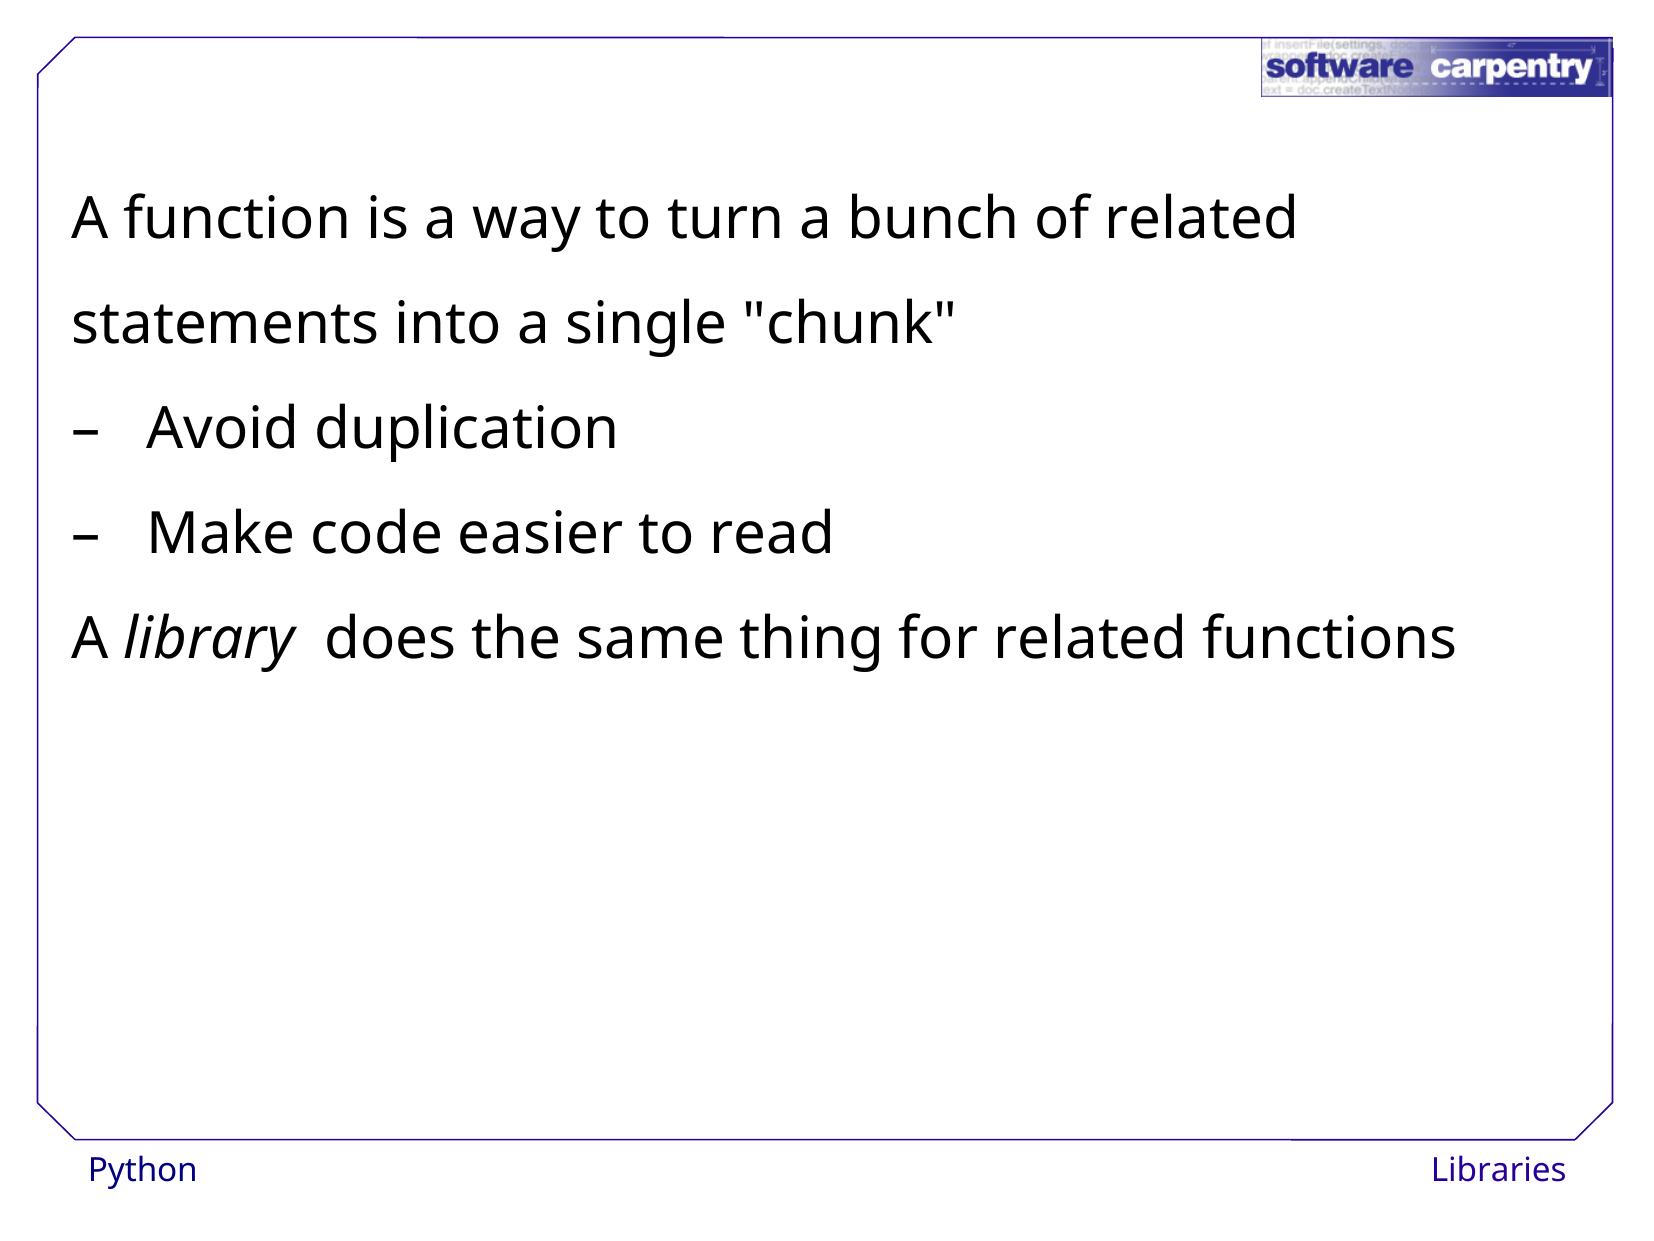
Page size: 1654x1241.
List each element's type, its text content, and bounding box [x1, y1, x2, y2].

text_box A function is a way to turn a bunch of related statements into a single "chunk" – Avoid duplication – Make code easier to read A library does the same thing for related functions [56, 138, 1624, 679]
picture [1261, 39, 1613, 97]
